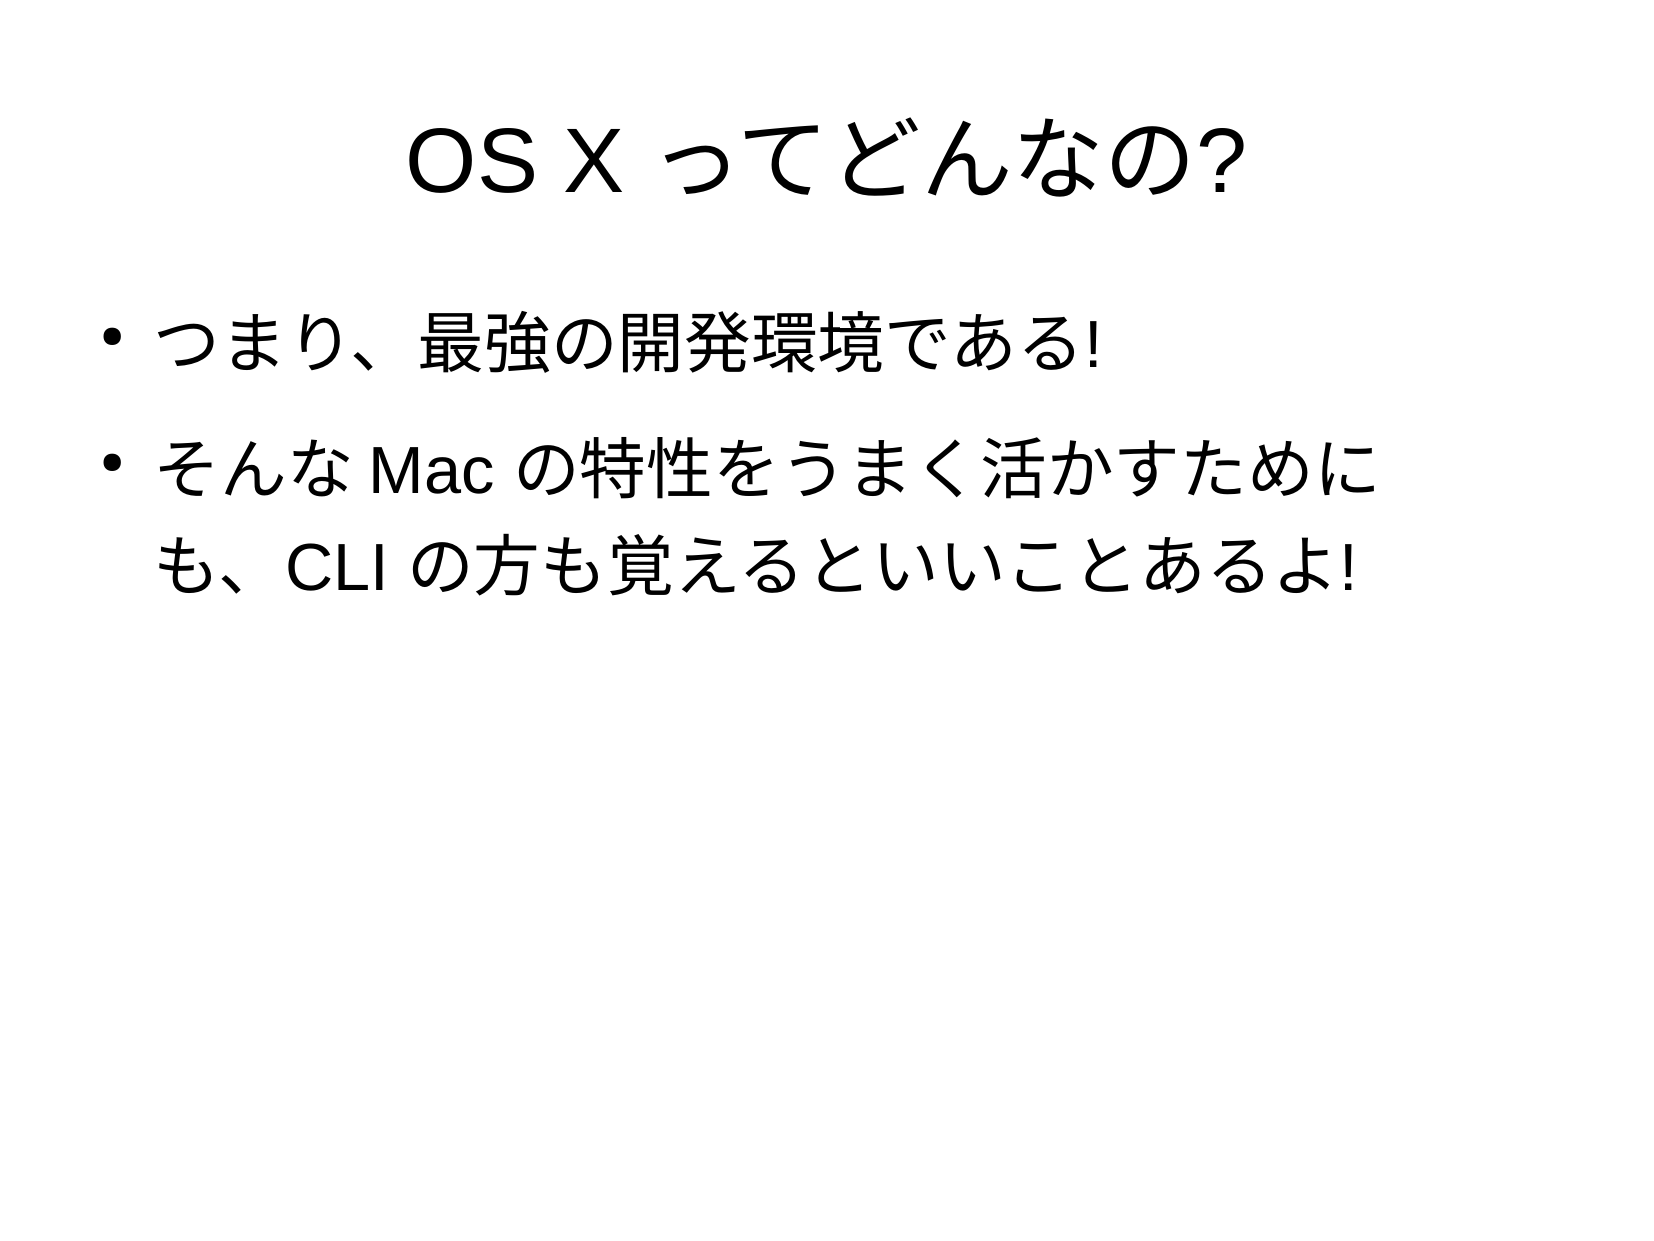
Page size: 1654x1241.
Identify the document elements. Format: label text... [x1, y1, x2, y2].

title OS X ってどんなの? [82, 49, 1571, 257]
list つまり、最強の開発環境である! そんな Mac の特性をうまく活かすためにも、CLI の方も覚えるといいことあるよ! [82, 290, 1571, 1010]
